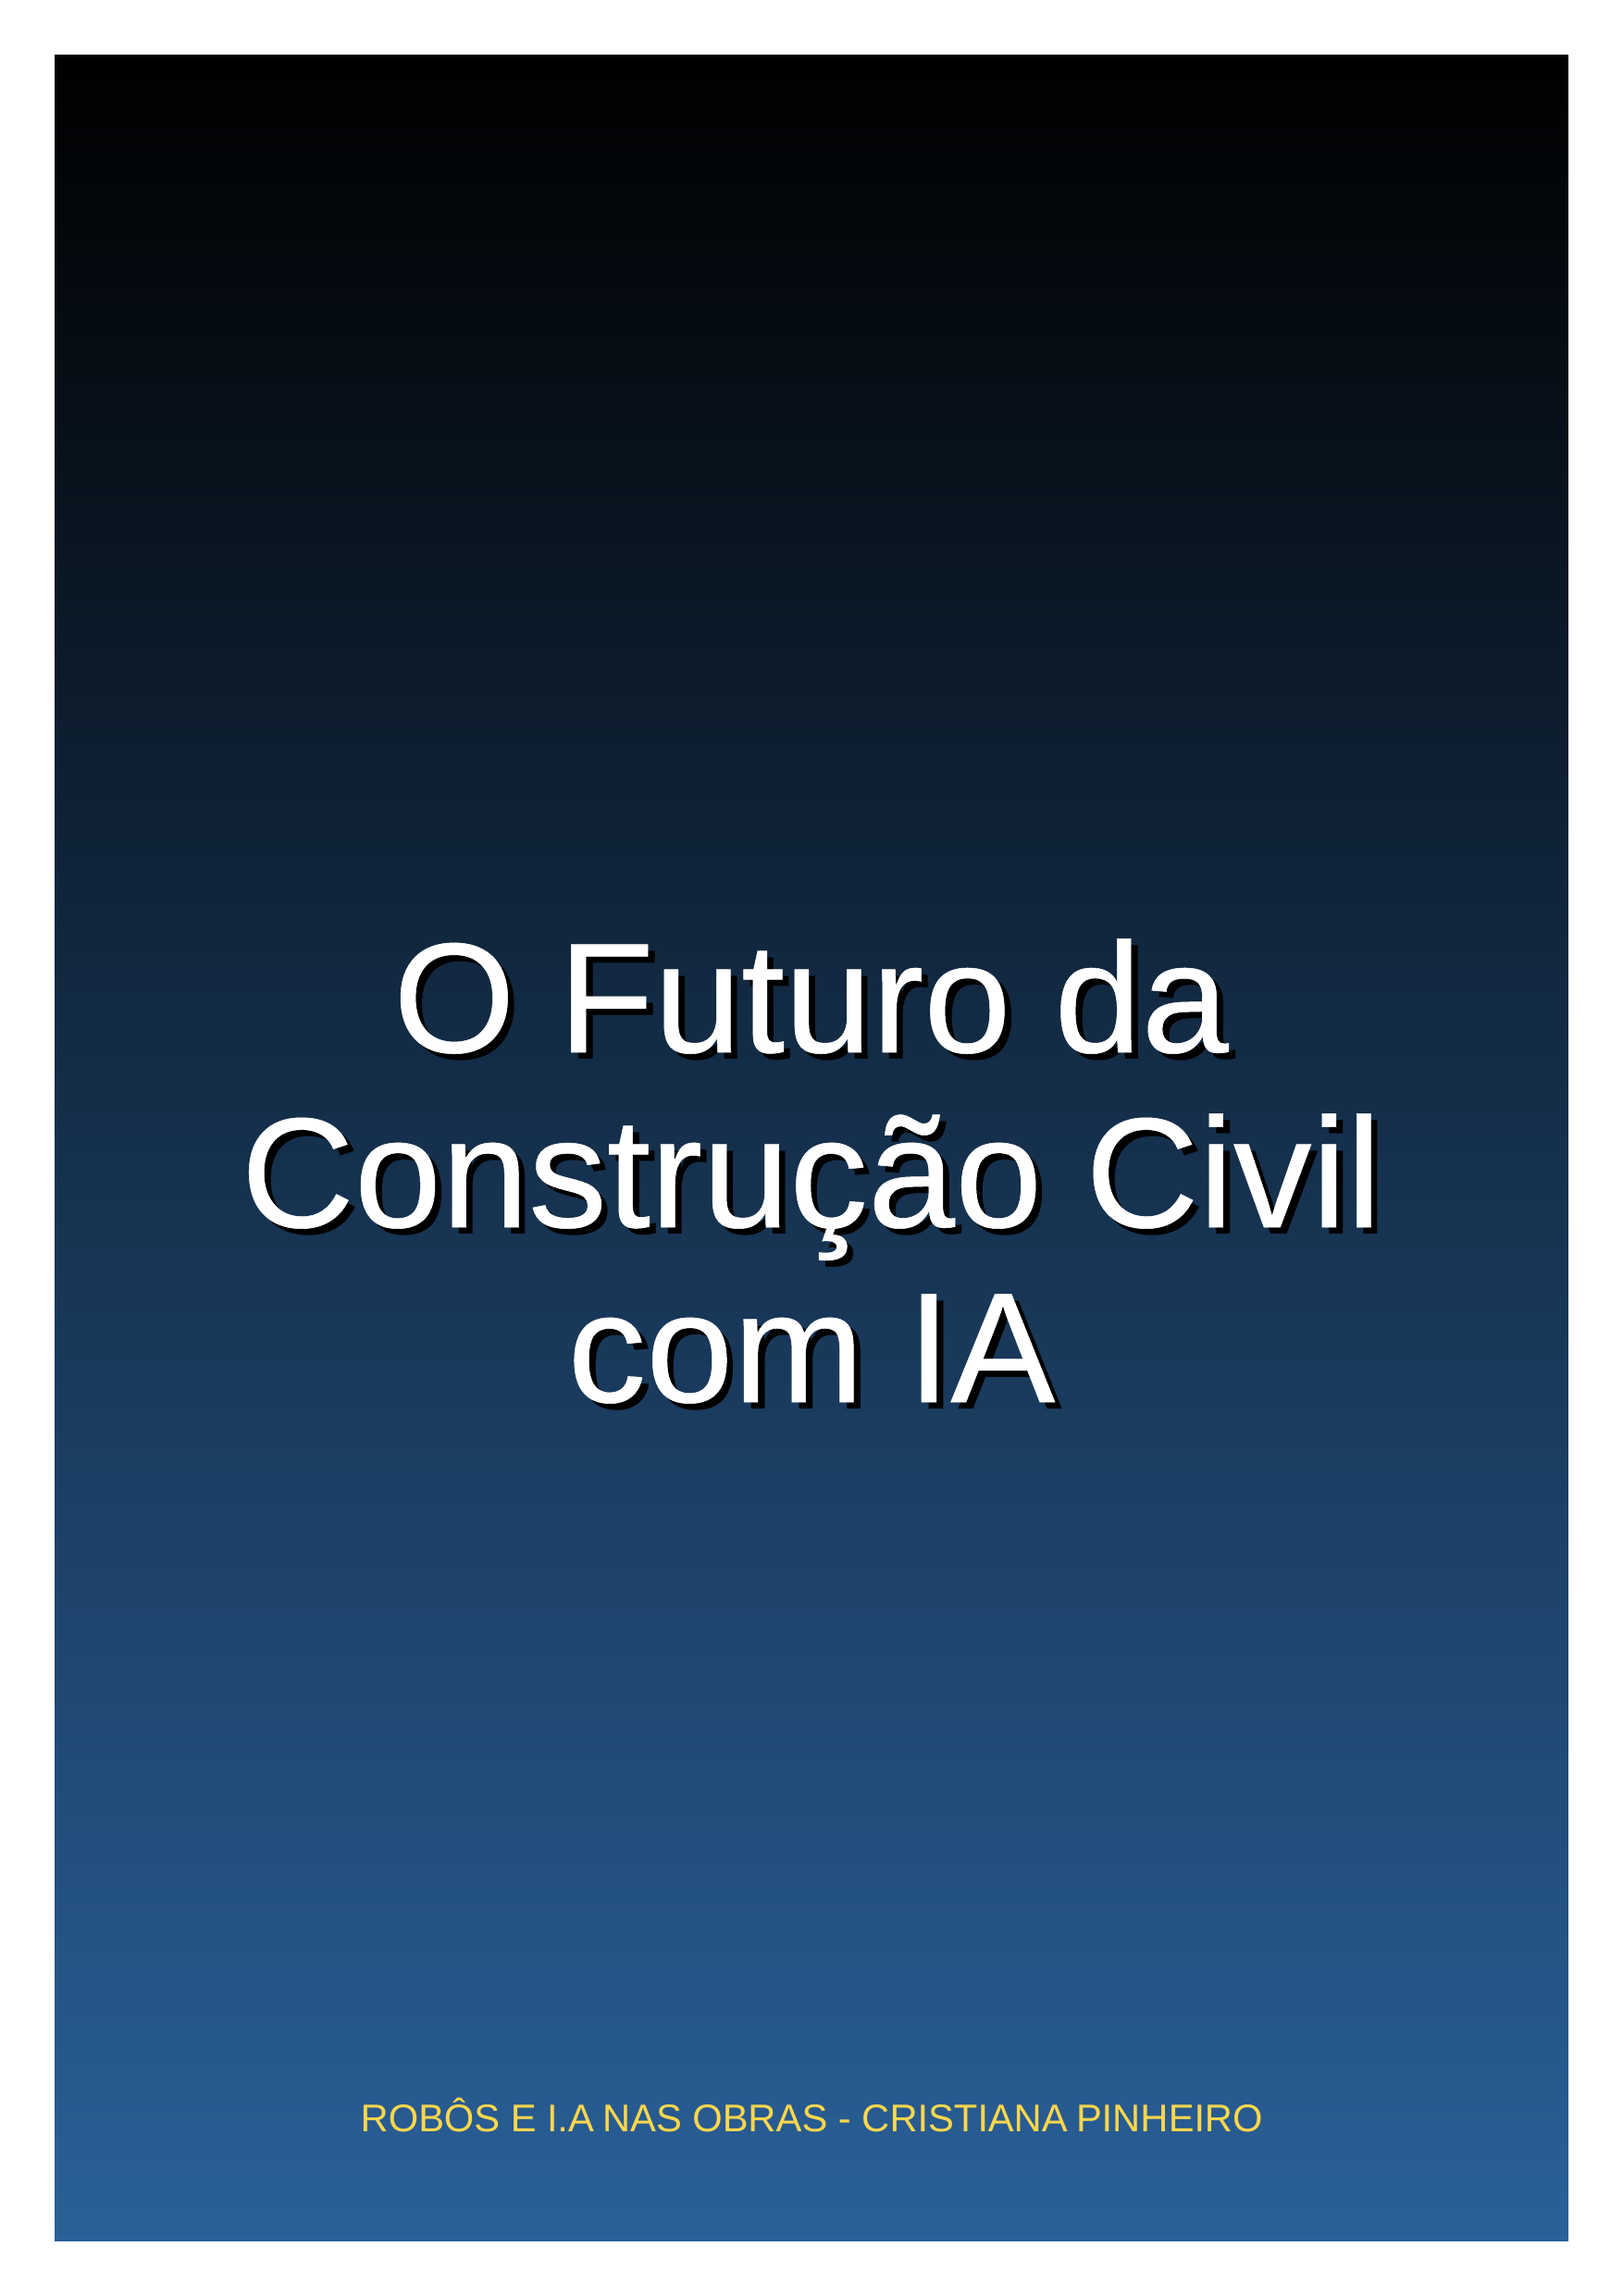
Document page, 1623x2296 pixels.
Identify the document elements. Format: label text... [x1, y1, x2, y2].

list Robôs e I.A nas Obras - Cristiana Pinheiro [130, 2096, 1493, 2187]
list O Futuro da Construção Civil com IA [130, 910, 1493, 1496]
